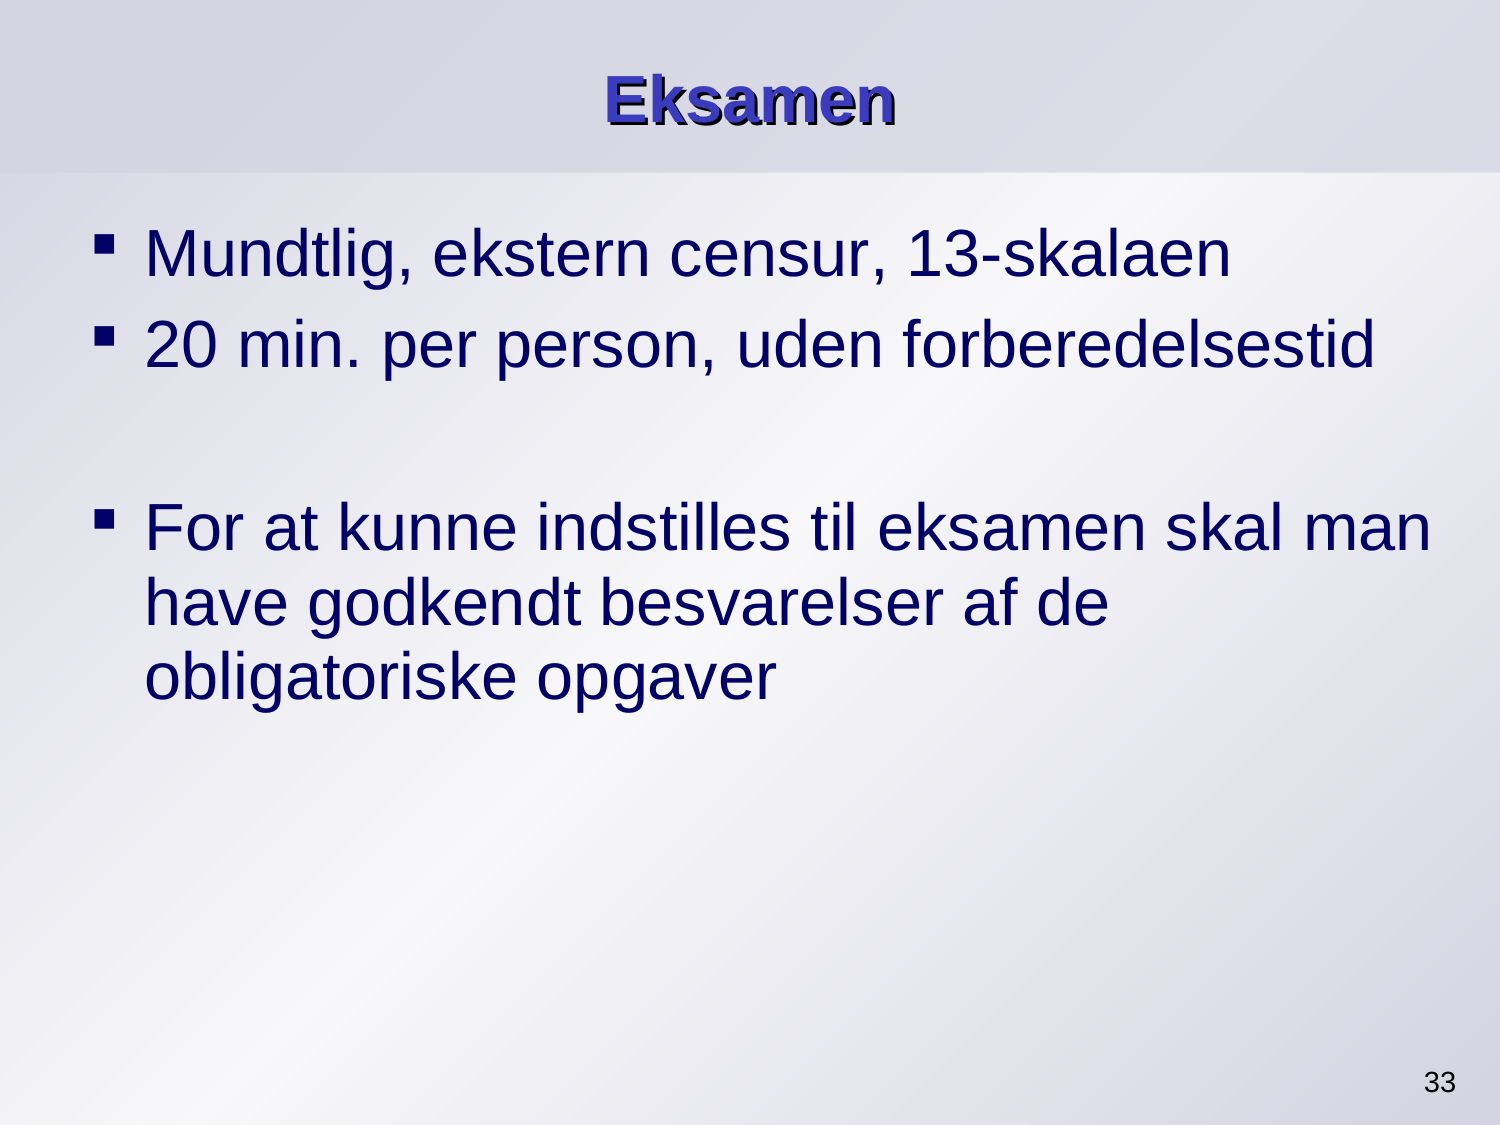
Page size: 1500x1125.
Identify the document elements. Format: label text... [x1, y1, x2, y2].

list Mundtlig, ekstern censur, 13-skalaen 20 min. per person, uden forberedelsestid For at kunne indstilles til eksamen skal man have godkendt besvarelser af de obligatoriske opgaver [74, 208, 1459, 1048]
title Eksamen [75, 24, 1426, 174]
